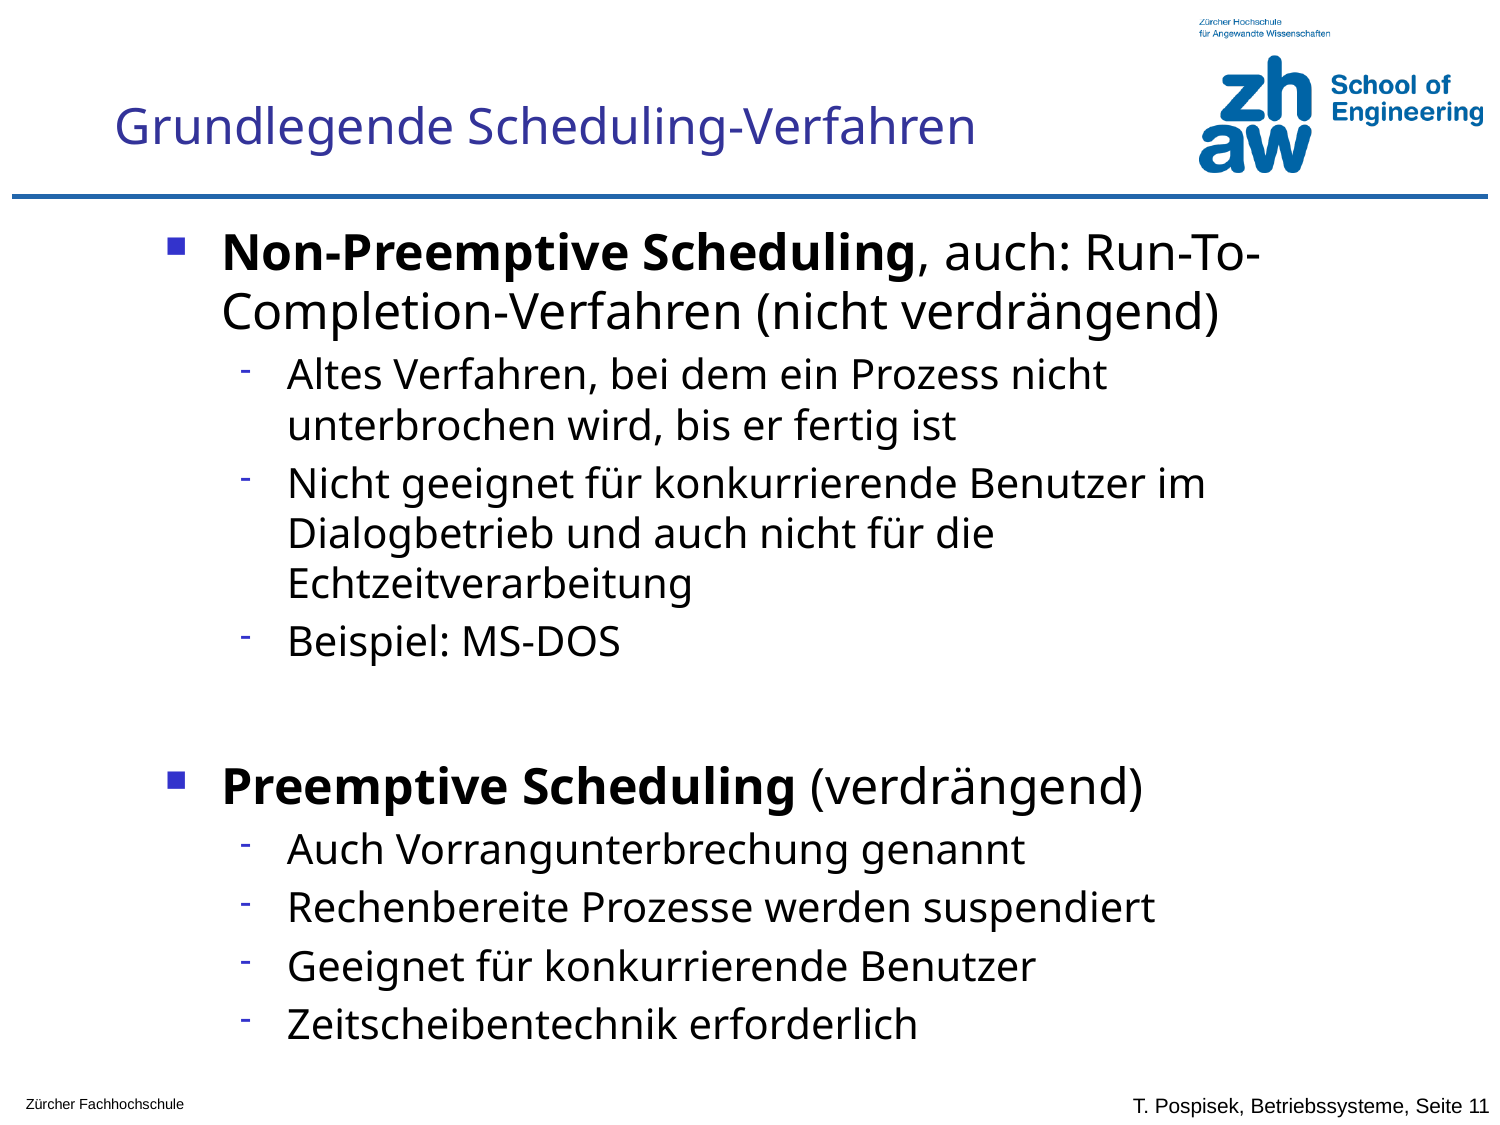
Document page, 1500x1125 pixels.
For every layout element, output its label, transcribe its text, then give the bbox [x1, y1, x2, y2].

list Non-Preemptive Scheduling, auch: Run-To-Completion-Verfahren (nicht verdrängend) Altes Verfahren, bei dem ein Prozess nicht unterbrochen wird, bis er fertig ist Nicht geeignet für konkurrierende Benutzer im Dialogbetrieb und auch nicht für die Echtzeitverarbeitung Beispiel: MS-DOS Preemptive Scheduling (verdrängend) Auch Vorrangunterbrechung genannt Rechenbereite Prozesse werden suspendiert Geeignet für konkurrierende Benutzer Zeitscheibentechnik erforderlich [150, 212, 1375, 1013]
picture [1199, 19, 1483, 173]
title Grundlegende Scheduling-Verfahren [99, 50, 1379, 163]
